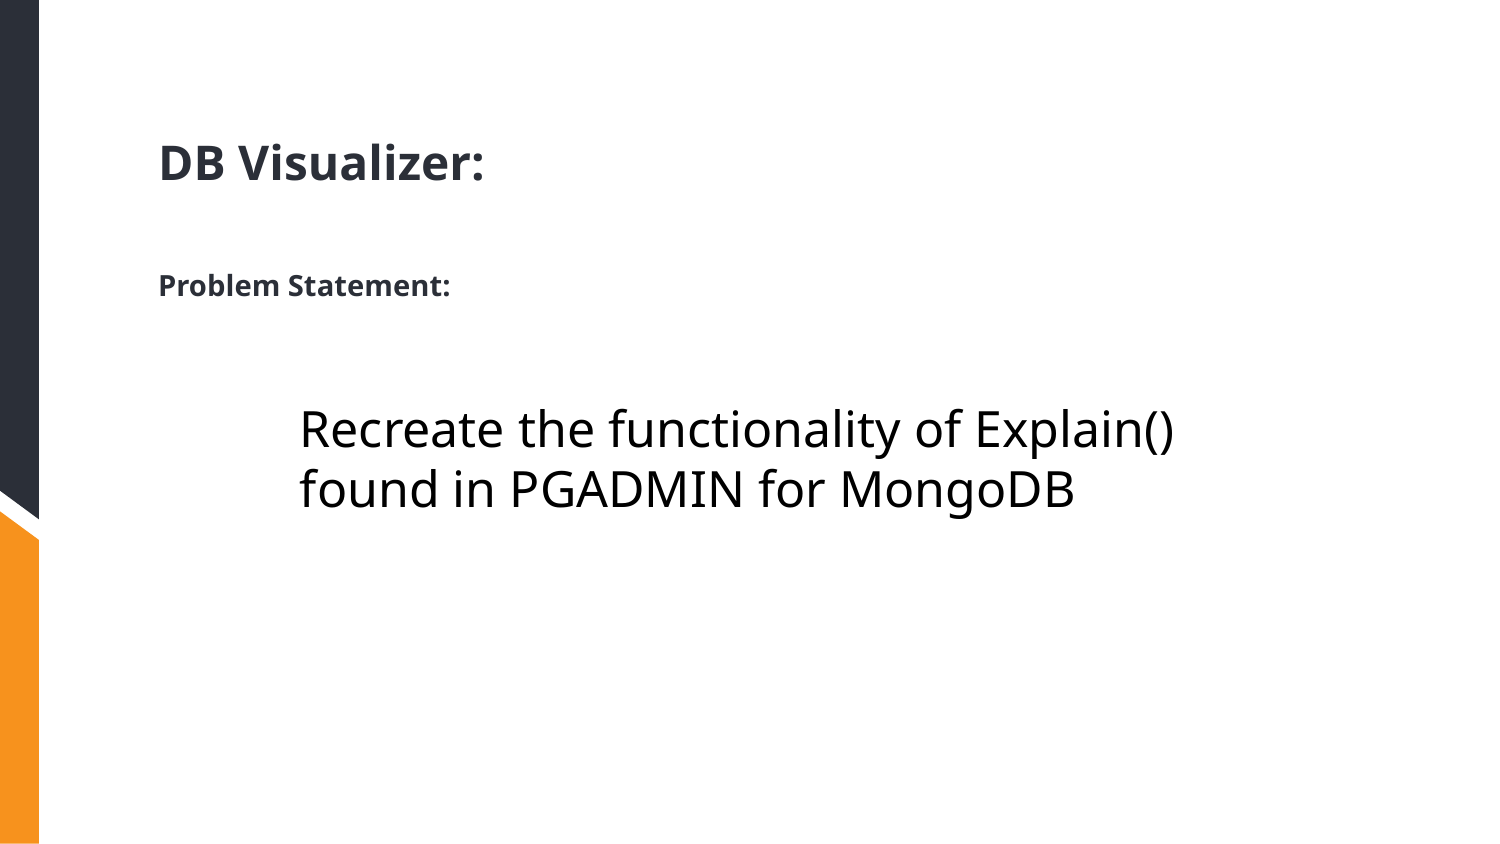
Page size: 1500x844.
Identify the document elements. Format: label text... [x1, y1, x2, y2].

text_box [0, 0, 39, 520]
text_box Problem Statement: [152, 264, 483, 305]
text_box Recreate the functionality of Explain() found in PGADMIN for MongoDB [284, 382, 1236, 718]
text_box DB Visualizer: [152, 129, 747, 192]
text_box [0, 511, 39, 844]
